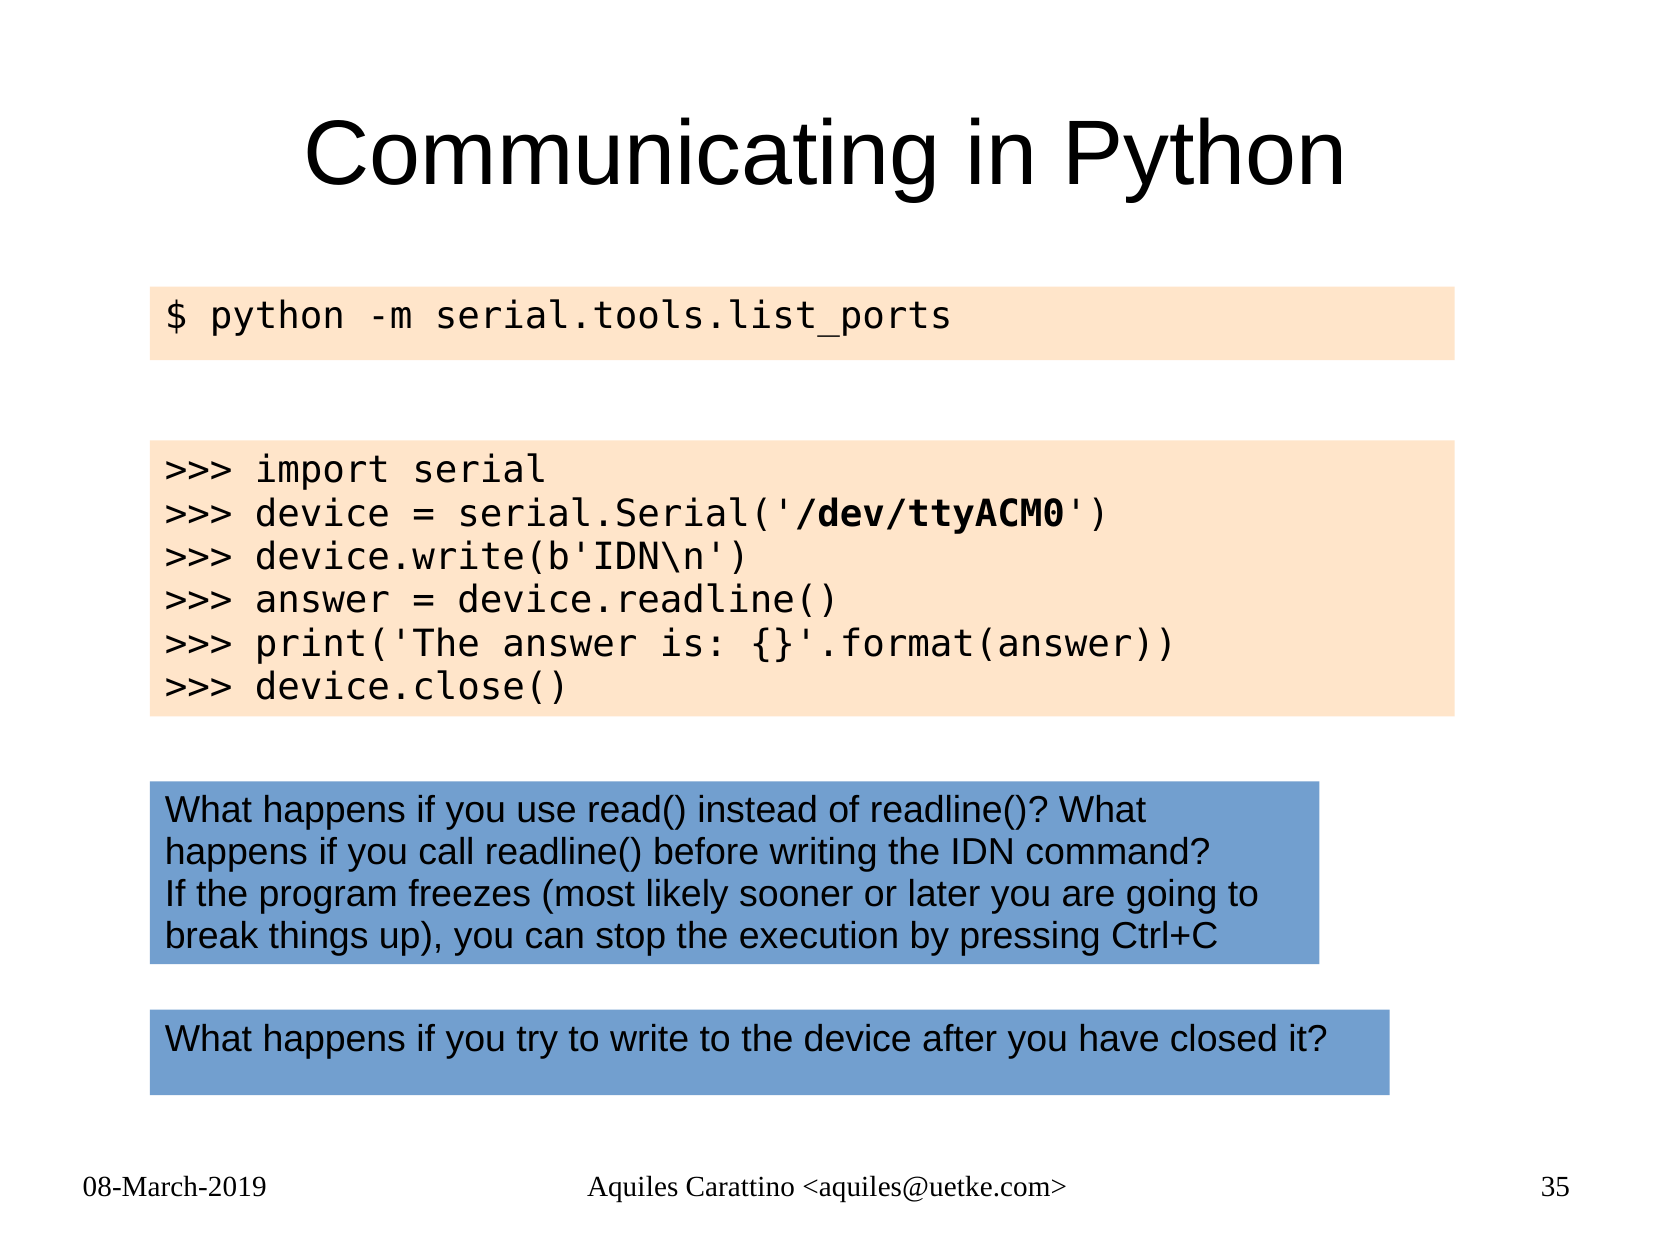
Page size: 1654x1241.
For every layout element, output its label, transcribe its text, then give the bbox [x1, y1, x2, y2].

text_box What happens if you use read() instead of readline()? What happens if you call readline() before writing the IDN command? If the program freezes (most likely sooner or later you are going to break things up), you can stop the execution by pressing Ctrl+C [149, 781, 1320, 965]
text_box $ python -m serial.tools.list_ports [149, 286, 1455, 361]
title Communicating in Python [82, 49, 1571, 257]
text_box >>> import serial >>> device = serial.Serial('/dev/ttyACM0') >>> device.write(b'IDN\n') >>> answer = device.readline() >>> print('The answer is: {}'.format(answer)) >>> device.close() [149, 440, 1455, 717]
text_box What happens if you try to write to the device after you have closed it? [149, 1009, 1390, 1096]
